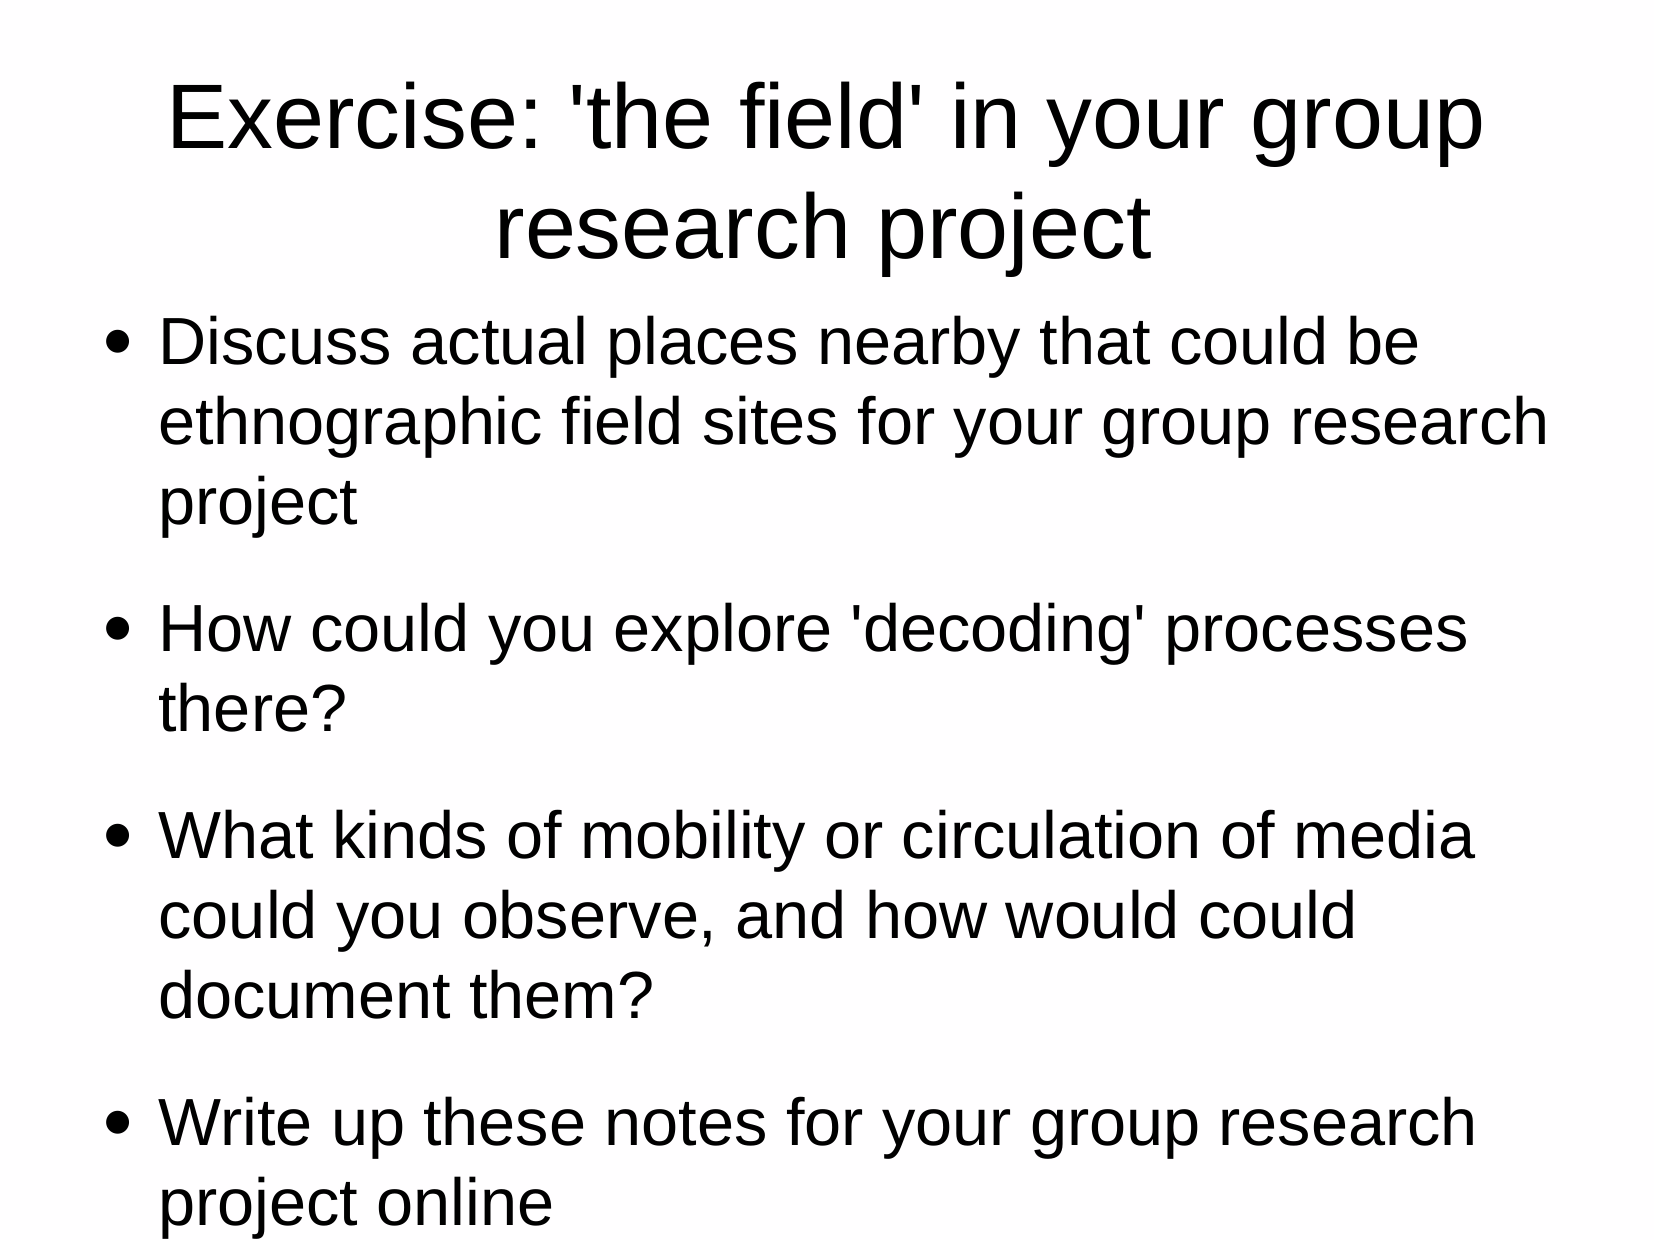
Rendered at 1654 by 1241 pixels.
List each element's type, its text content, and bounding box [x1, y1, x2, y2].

list Discuss actual places nearby that could be ethnographic field sites for your group research project How could you explore 'decoding' processes there? What kinds of mobility or circulation of media could you observe, and how would could document them? Write up these notes for your group research project online [82, 290, 1571, 1010]
title Exercise: 'the field' in your group research project [82, 49, 1571, 257]
